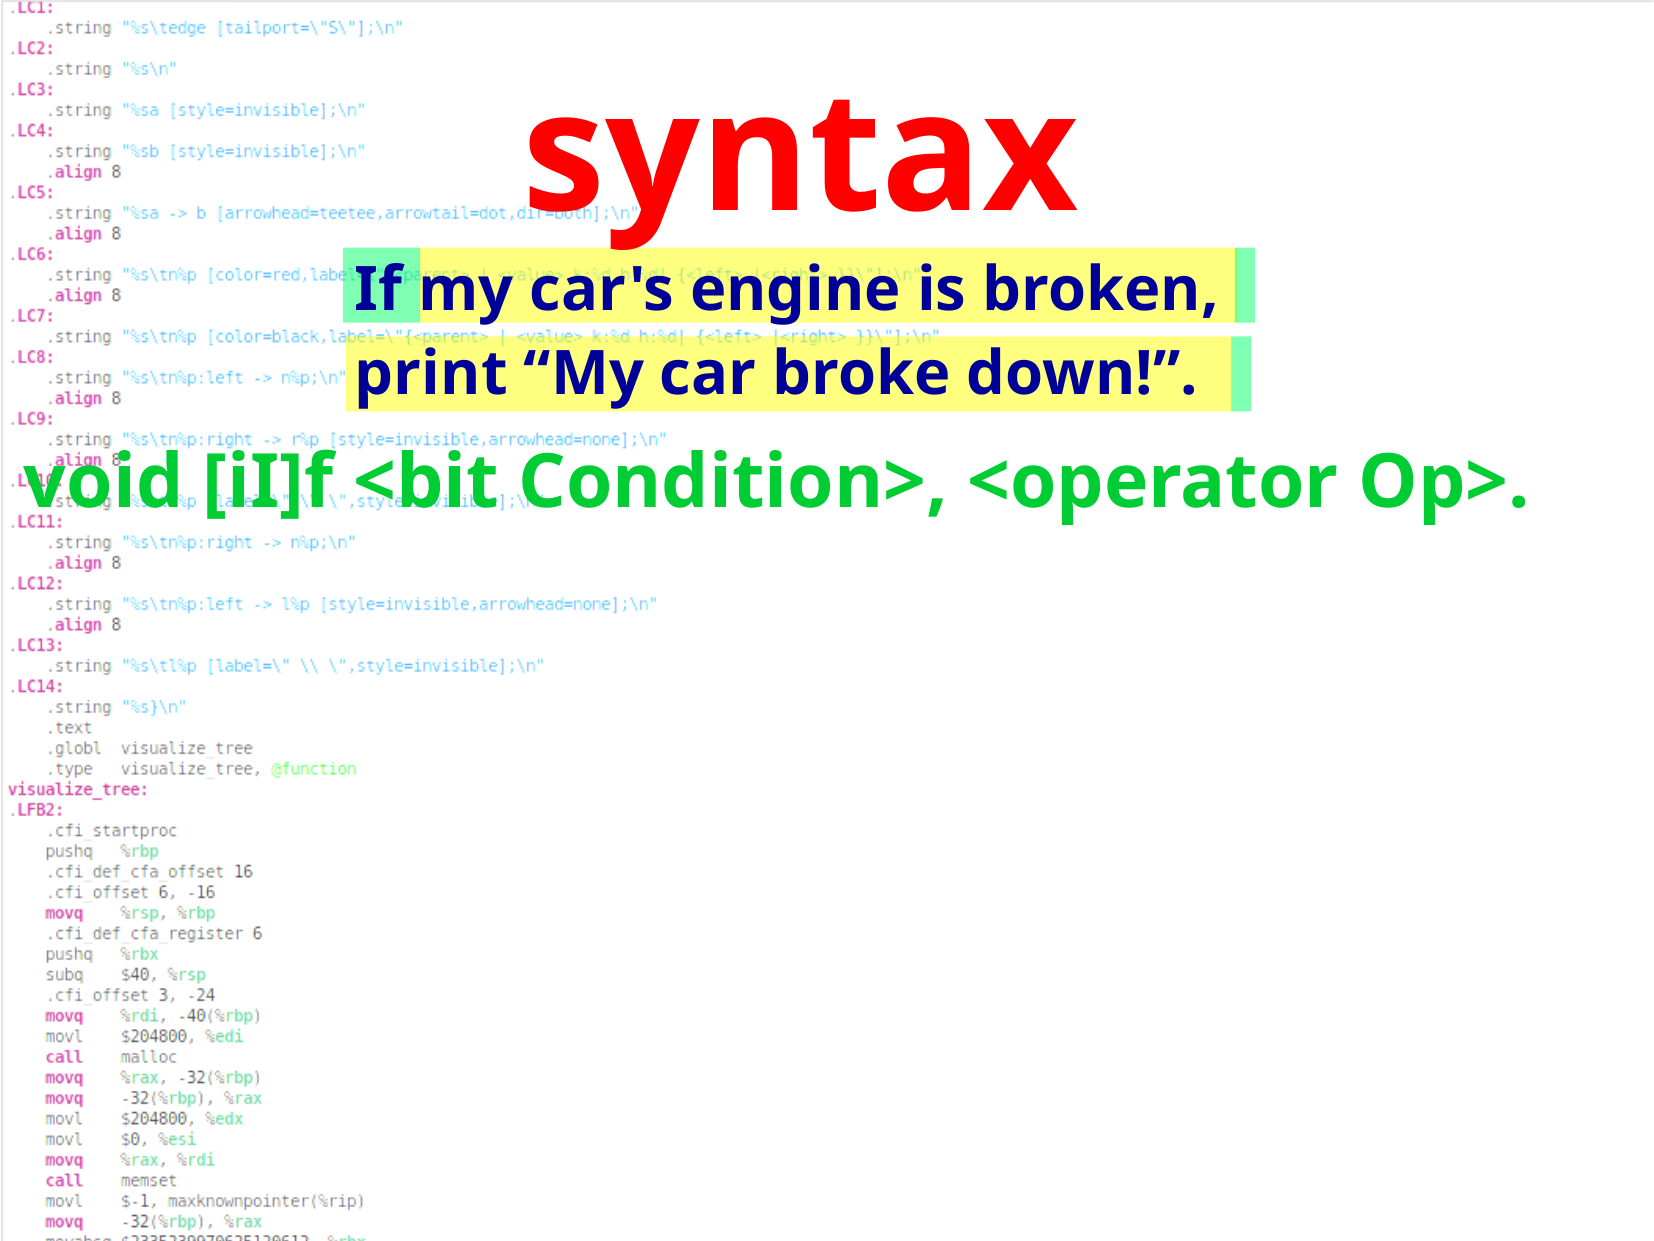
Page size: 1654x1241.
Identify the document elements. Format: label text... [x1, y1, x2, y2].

text_box syntax [507, 25, 1116, 237]
text_box void [iI]f <bit Condition>, <operator Op>. [9, 420, 1648, 642]
picture [0, 0, 1654, 1241]
text_box If my car's engine is broken, print “My car broke down!”. [340, 237, 1336, 420]
